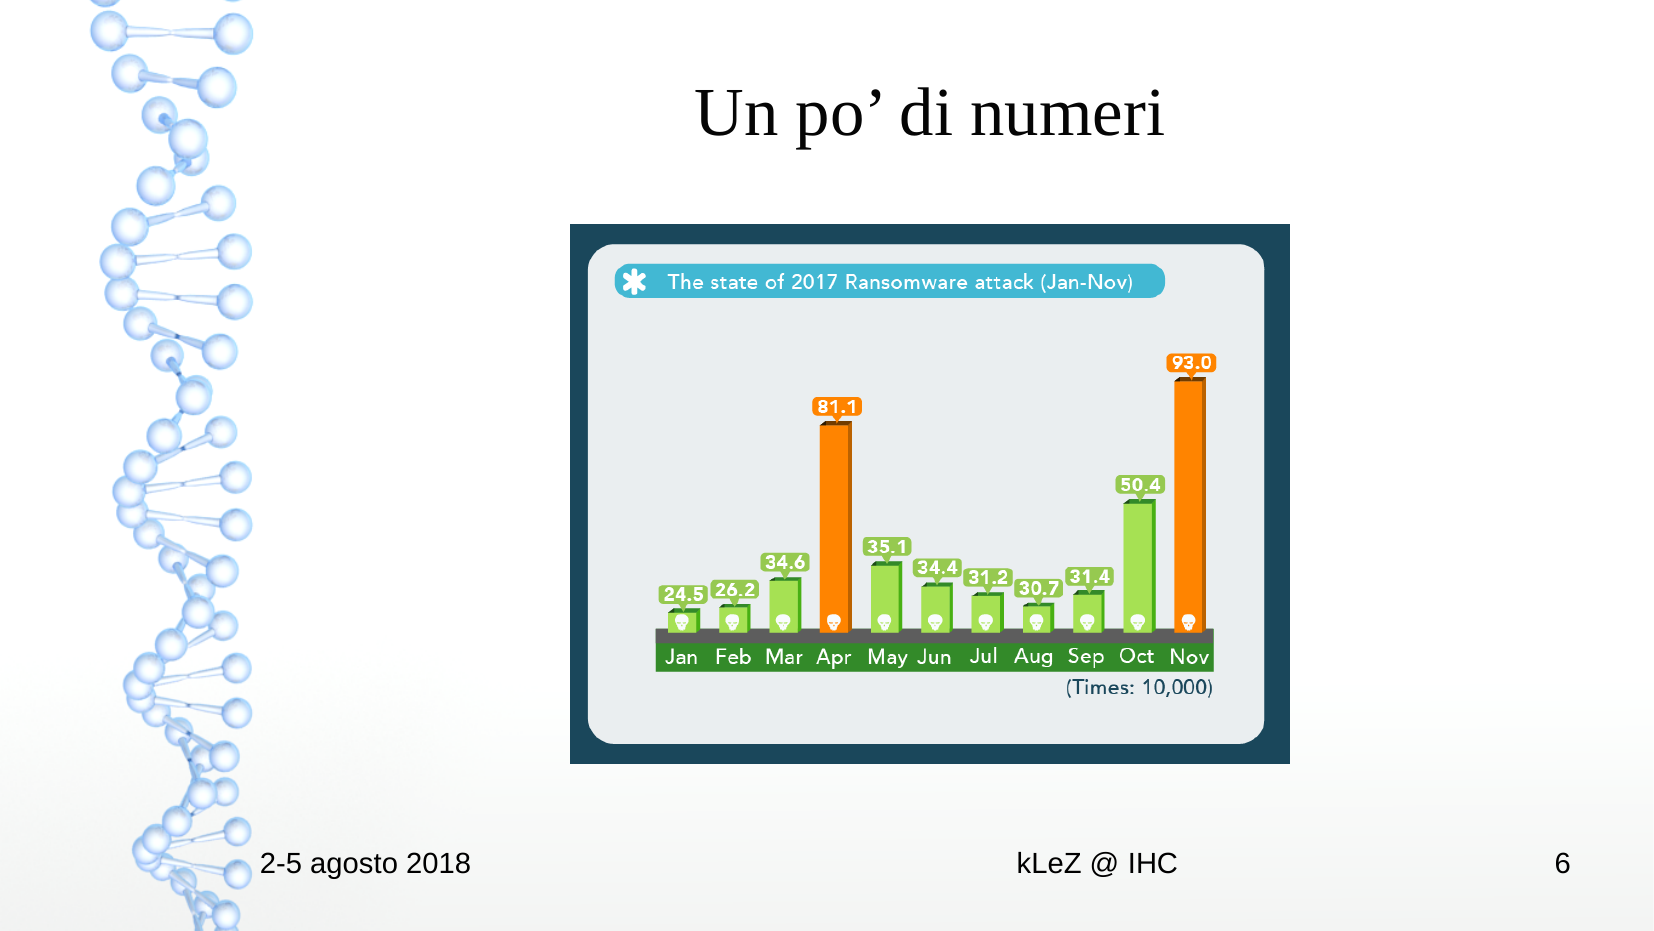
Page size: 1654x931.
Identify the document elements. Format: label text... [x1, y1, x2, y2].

title Un po’ di numeri [265, 35, 1595, 189]
picture [0, 0, 1654, 931]
